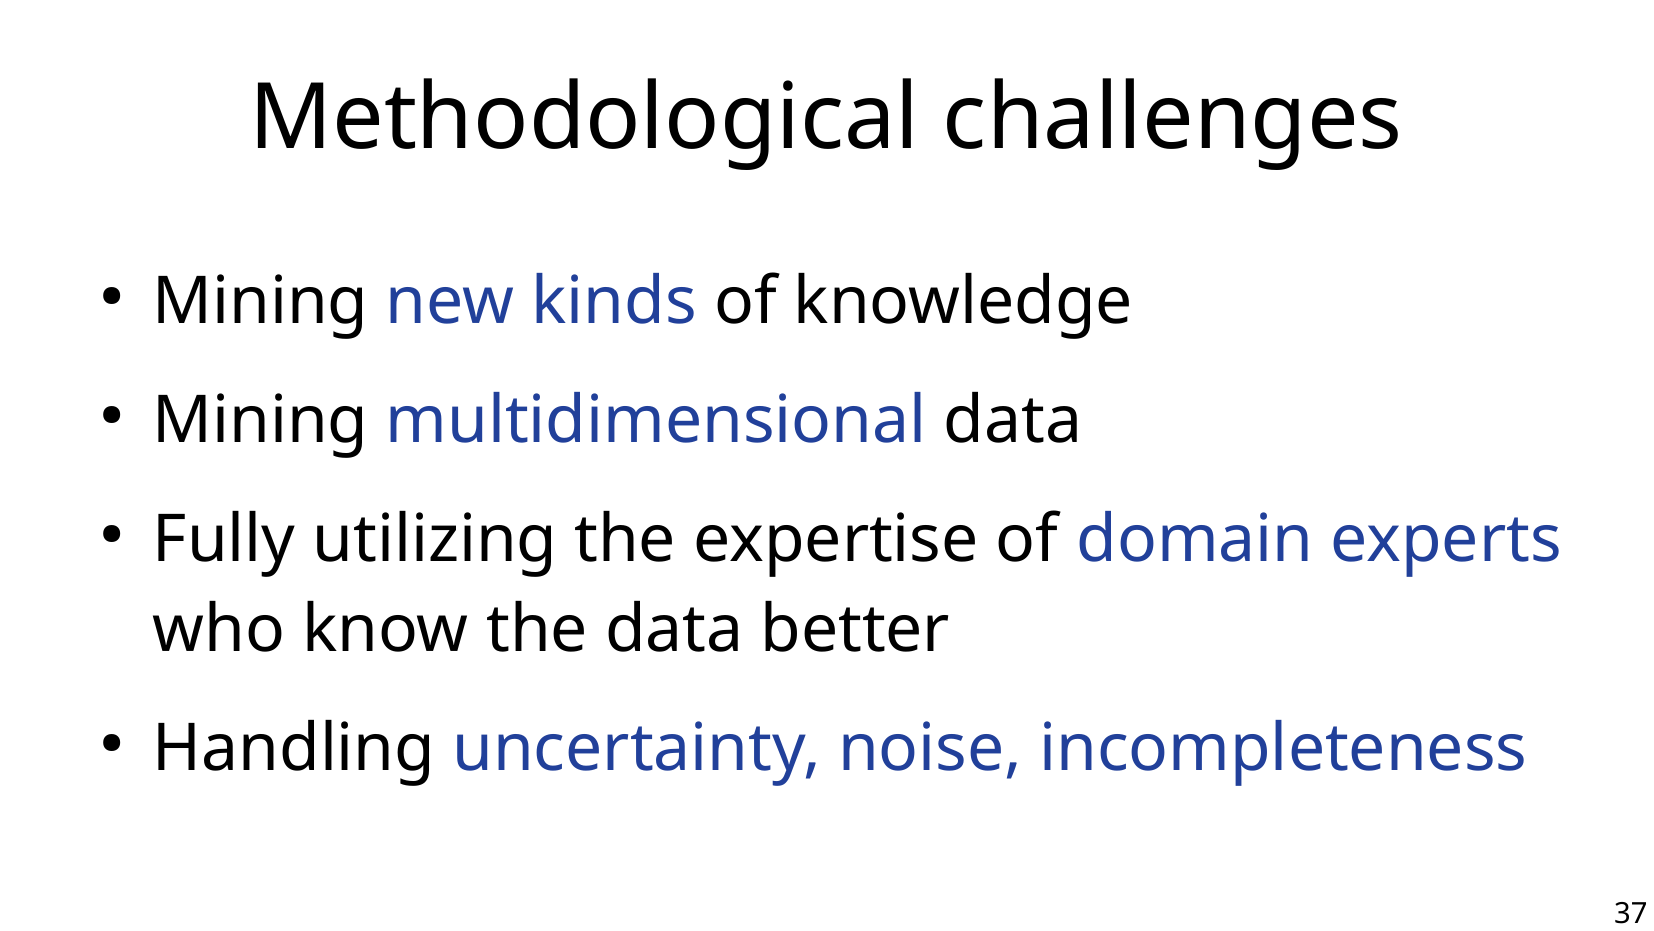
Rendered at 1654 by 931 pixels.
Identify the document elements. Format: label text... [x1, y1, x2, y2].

list Mining new kinds of knowledge Mining multidimensional data Fully utilizing the expertise of domain experts who know the data better Handling uncertainty, noise, incompleteness [82, 253, 1571, 793]
title Methodological challenges [82, 1, 1571, 226]
